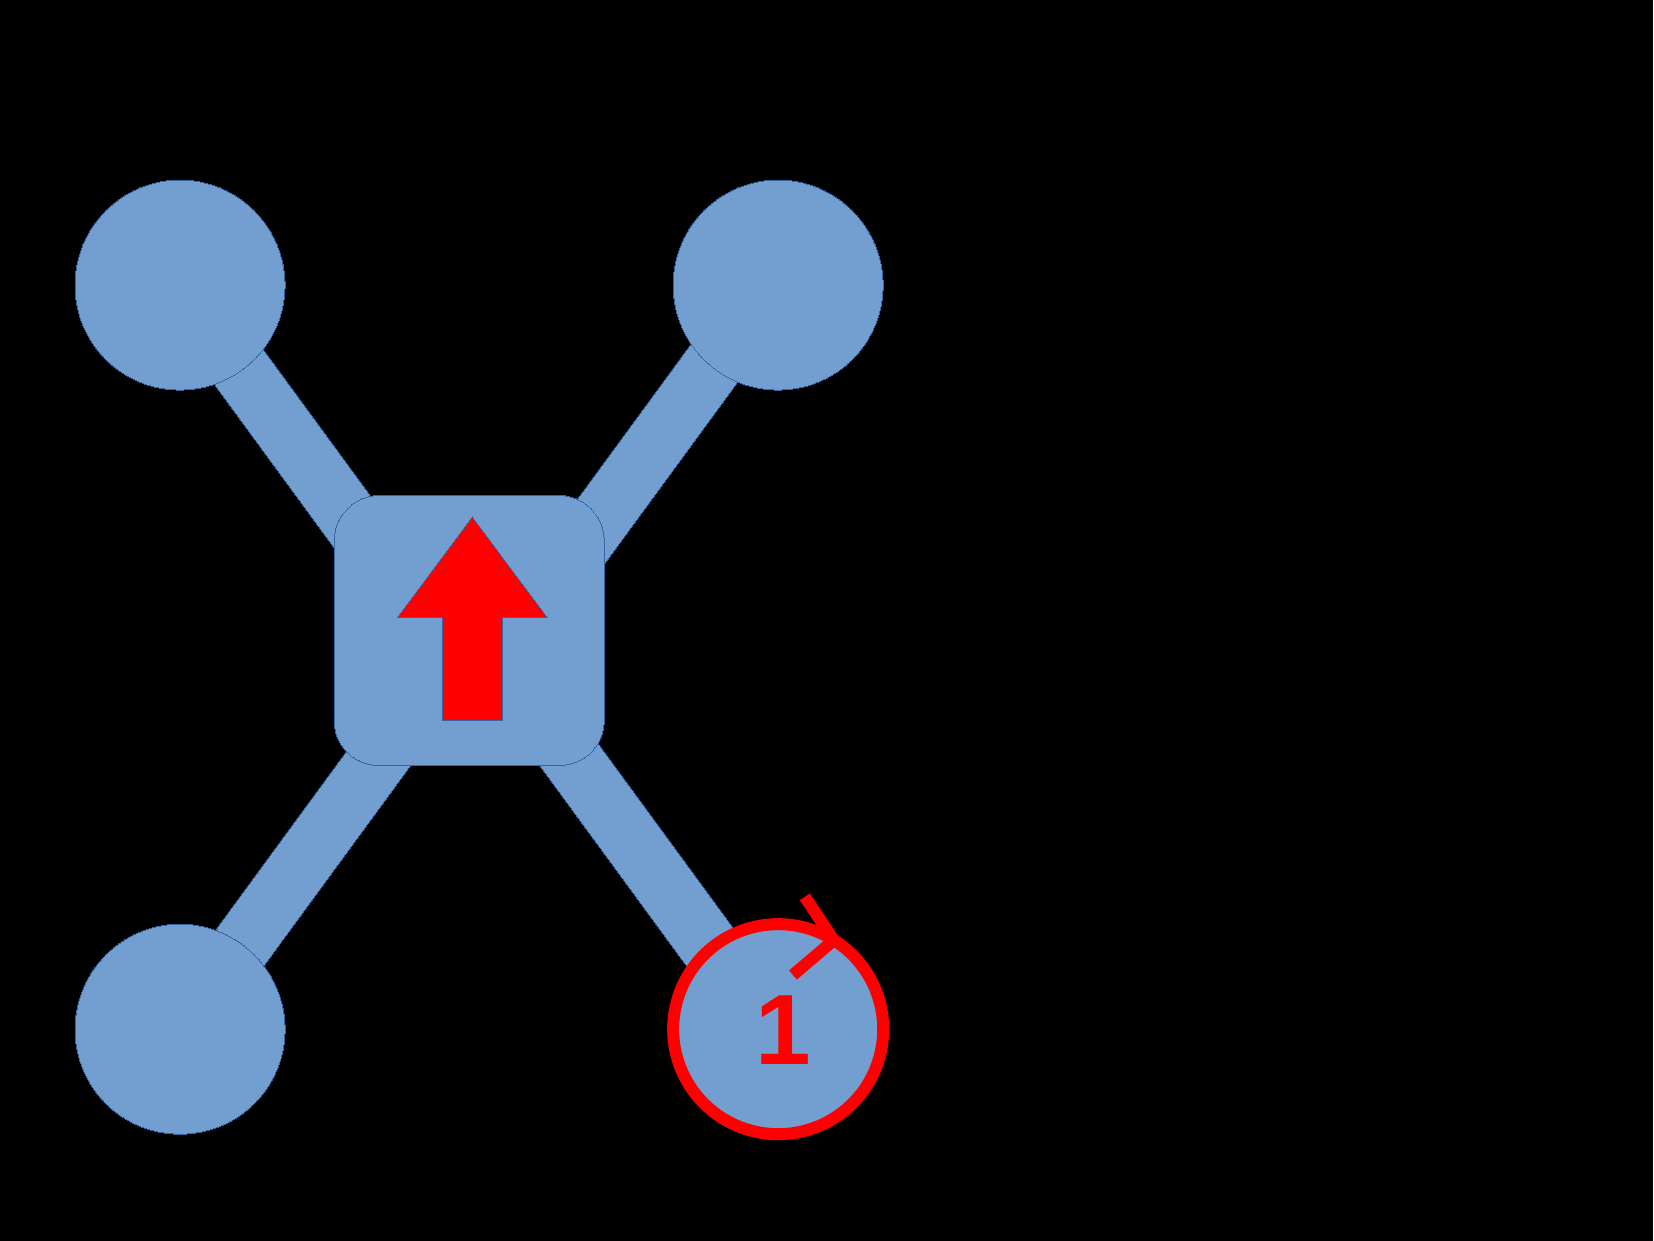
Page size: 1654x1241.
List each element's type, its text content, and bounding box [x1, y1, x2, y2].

text_box 1 [740, 966, 826, 1094]
text_box [75, 180, 884, 1135]
